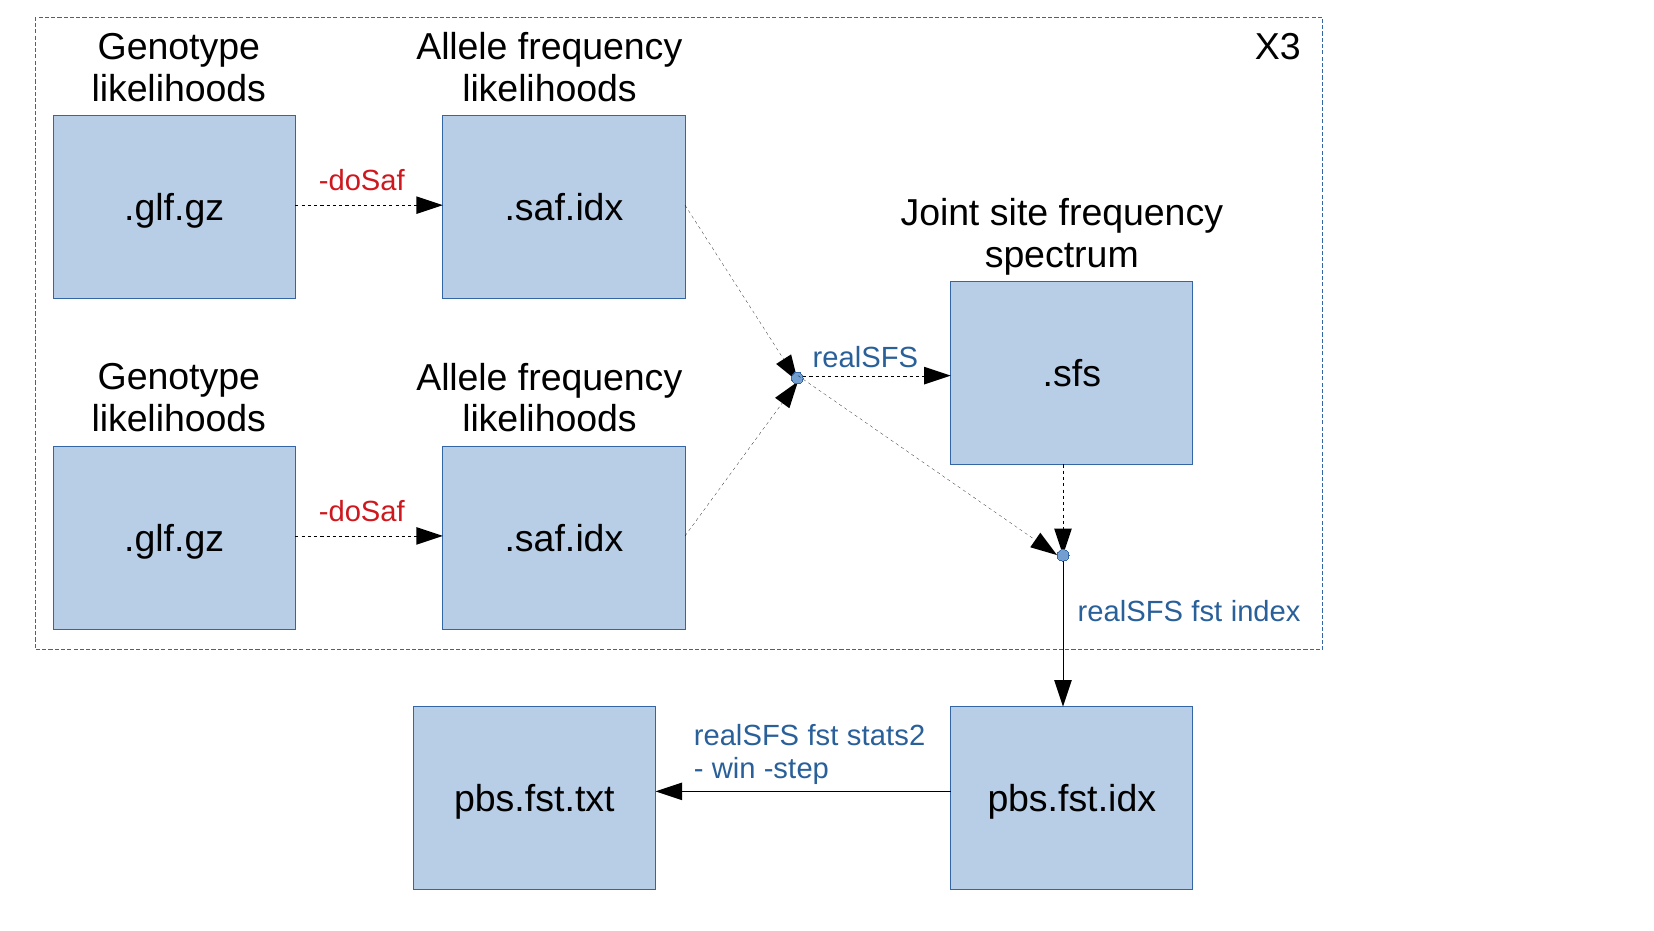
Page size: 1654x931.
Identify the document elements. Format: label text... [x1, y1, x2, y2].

text_box Joint site frequency spectrum [885, 184, 1252, 325]
text_box .saf.idx [442, 490, 686, 630]
text_box pbs.fst.txt [413, 706, 656, 890]
text_box .glf.gz [53, 115, 296, 299]
text_box [1057, 549, 1069, 561]
text_box -doSaf [304, 124, 420, 205]
text_box .sfs [950, 325, 1193, 465]
text_box realSFS fst index [1062, 555, 1329, 636]
text_box .saf.idx [442, 159, 686, 299]
text_box Allele frequency likelihoods [401, 348, 721, 490]
text_box realSFS fst stats2 - win -step [679, 679, 945, 793]
text_box .glf.gz [53, 446, 296, 630]
text_box Genotype likelihoods [76, 17, 284, 140]
text_box X3 [1240, 17, 1323, 77]
text_box realSFS [797, 301, 934, 382]
text_box Genotype likelihoods [76, 348, 284, 471]
text_box pbs.fst.idx [950, 706, 1193, 890]
text_box -doSaf [304, 454, 420, 536]
text_box [791, 372, 804, 384]
text_box Allele frequency likelihoods [401, 17, 721, 159]
